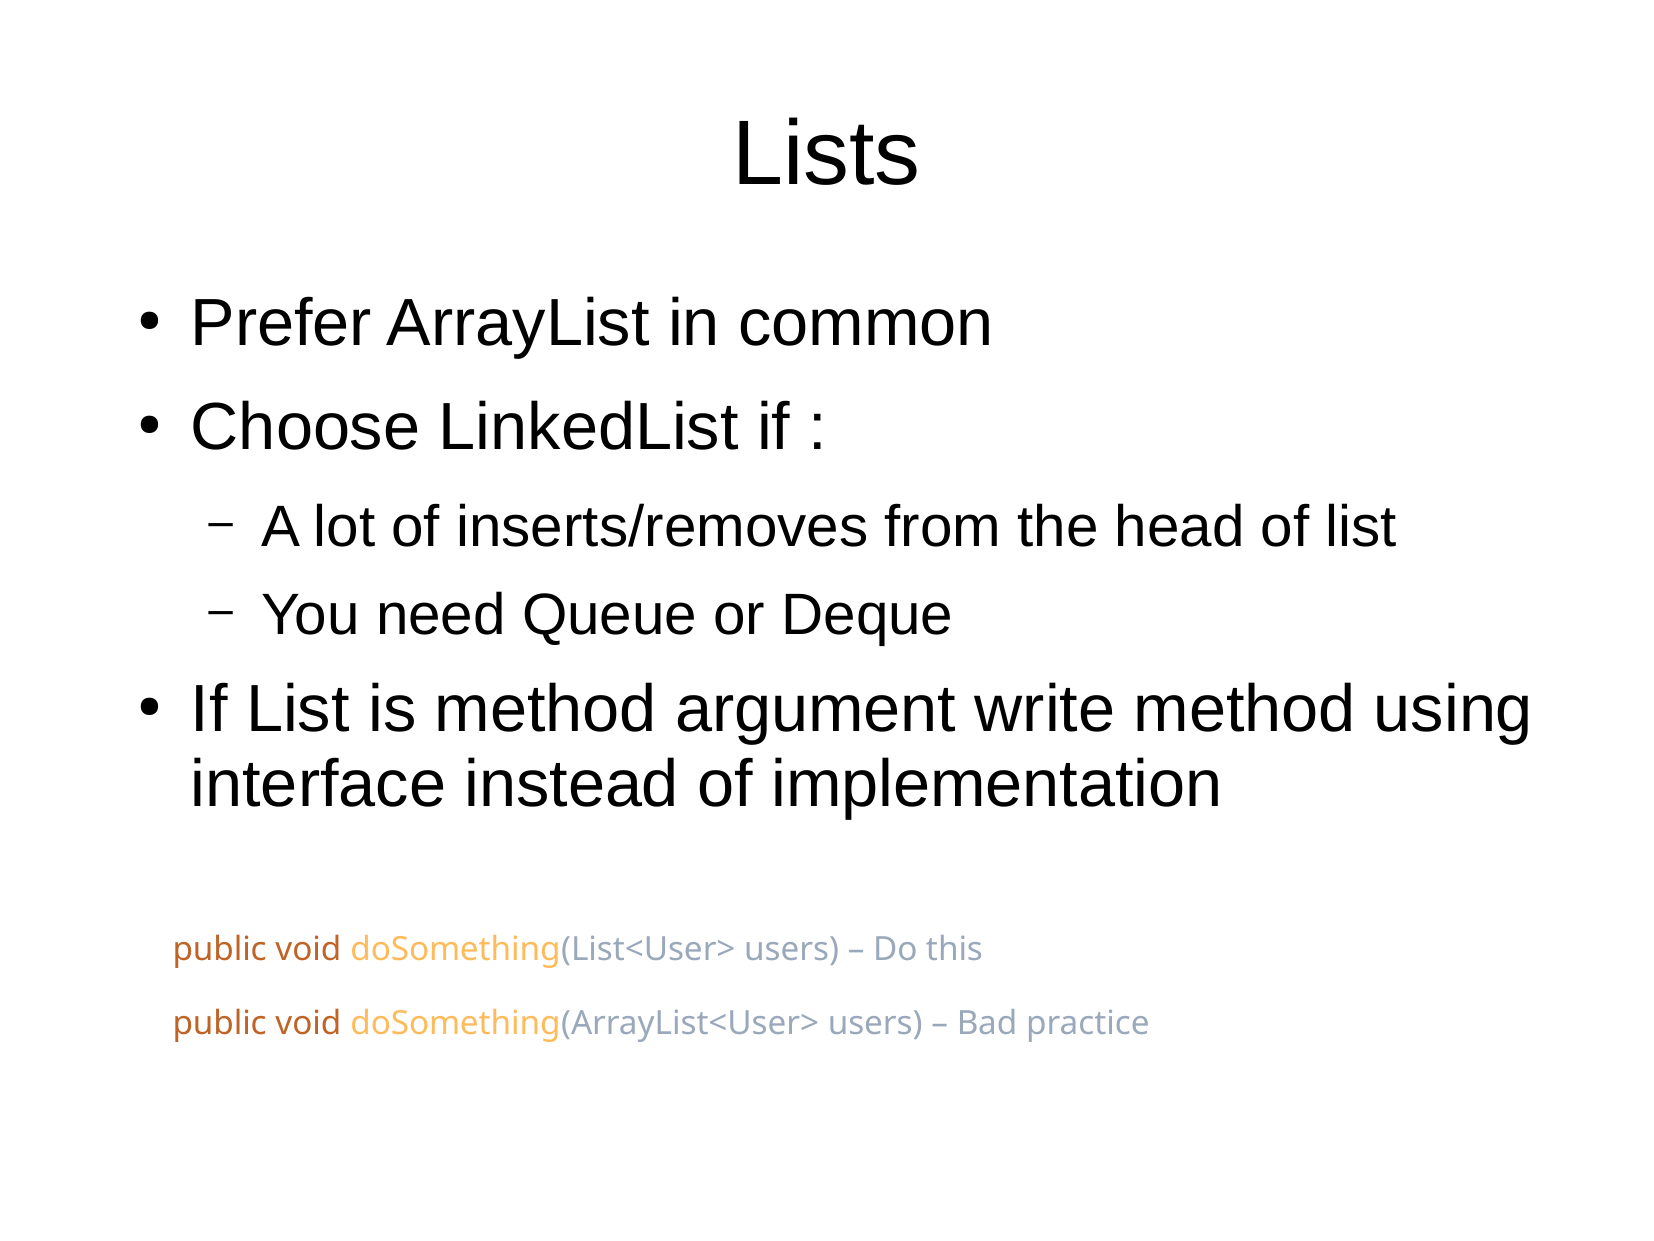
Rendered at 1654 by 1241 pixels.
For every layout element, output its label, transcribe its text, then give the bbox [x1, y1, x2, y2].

list Prefer ArrayList in common Choose LinkedList if : A lot of inserts/removes from the head of list You need Queue or Deque If List is method argument write method using interface instead of implementation public void doSomething(List<User> users) – Do this public void doSomething(ArrayList<User> users) – Bad practice [120, 285, 1609, 1104]
title Lists [82, 49, 1571, 257]
